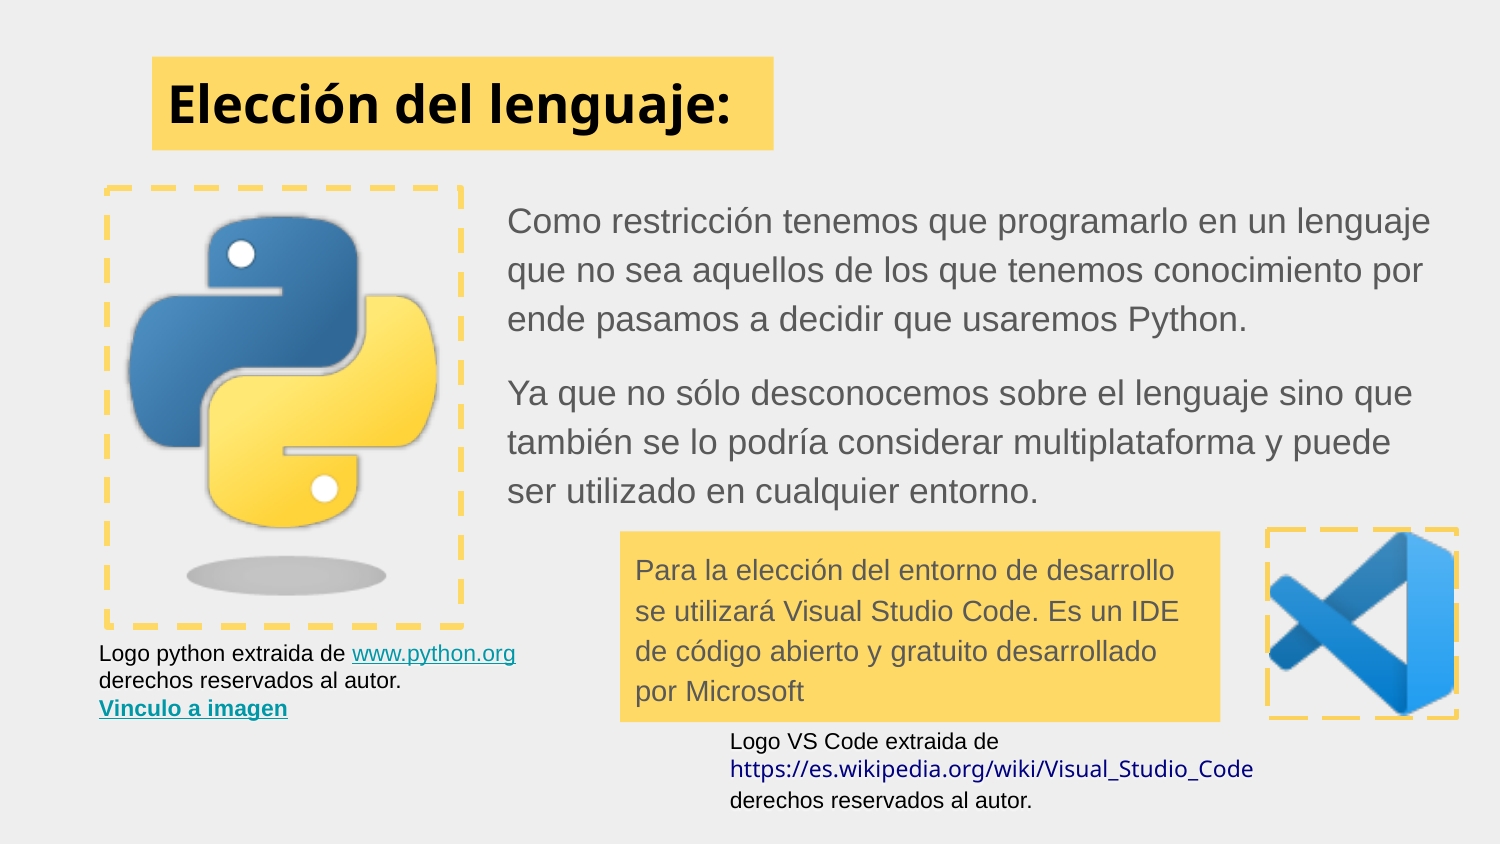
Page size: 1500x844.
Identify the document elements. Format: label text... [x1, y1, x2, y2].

list Como restricción tenemos que programarlo en un lenguaje que no sea aquellos de los que tenemos conocimiento por ende pasamos a decidir que usaremos Python. Ya que no sólo desconocemos sobre el lenguaje sino que también se lo podría considerar multiplataforma y puede ser utilizado en cualquier entorno. [492, 176, 1454, 737]
text_box Logo VS Code extraida de https://es.wikipedia.org/wiki/Visual_Studio_Code derechos reservados al autor. [714, 711, 1396, 828]
text_box Para la elección del entorno de desarrollo se utilizará Visual Studio Code. Es un IDE de código abierto y gratuito desarrollado por Microsoft [620, 531, 1221, 723]
title Elección del lenguaje: [152, 56, 774, 151]
picture [1269, 531, 1454, 716]
text_box Logo python extraida de www.python.org derechos reservados al autor. Vinculo a imagen [83, 623, 536, 736]
picture [109, 191, 458, 623]
